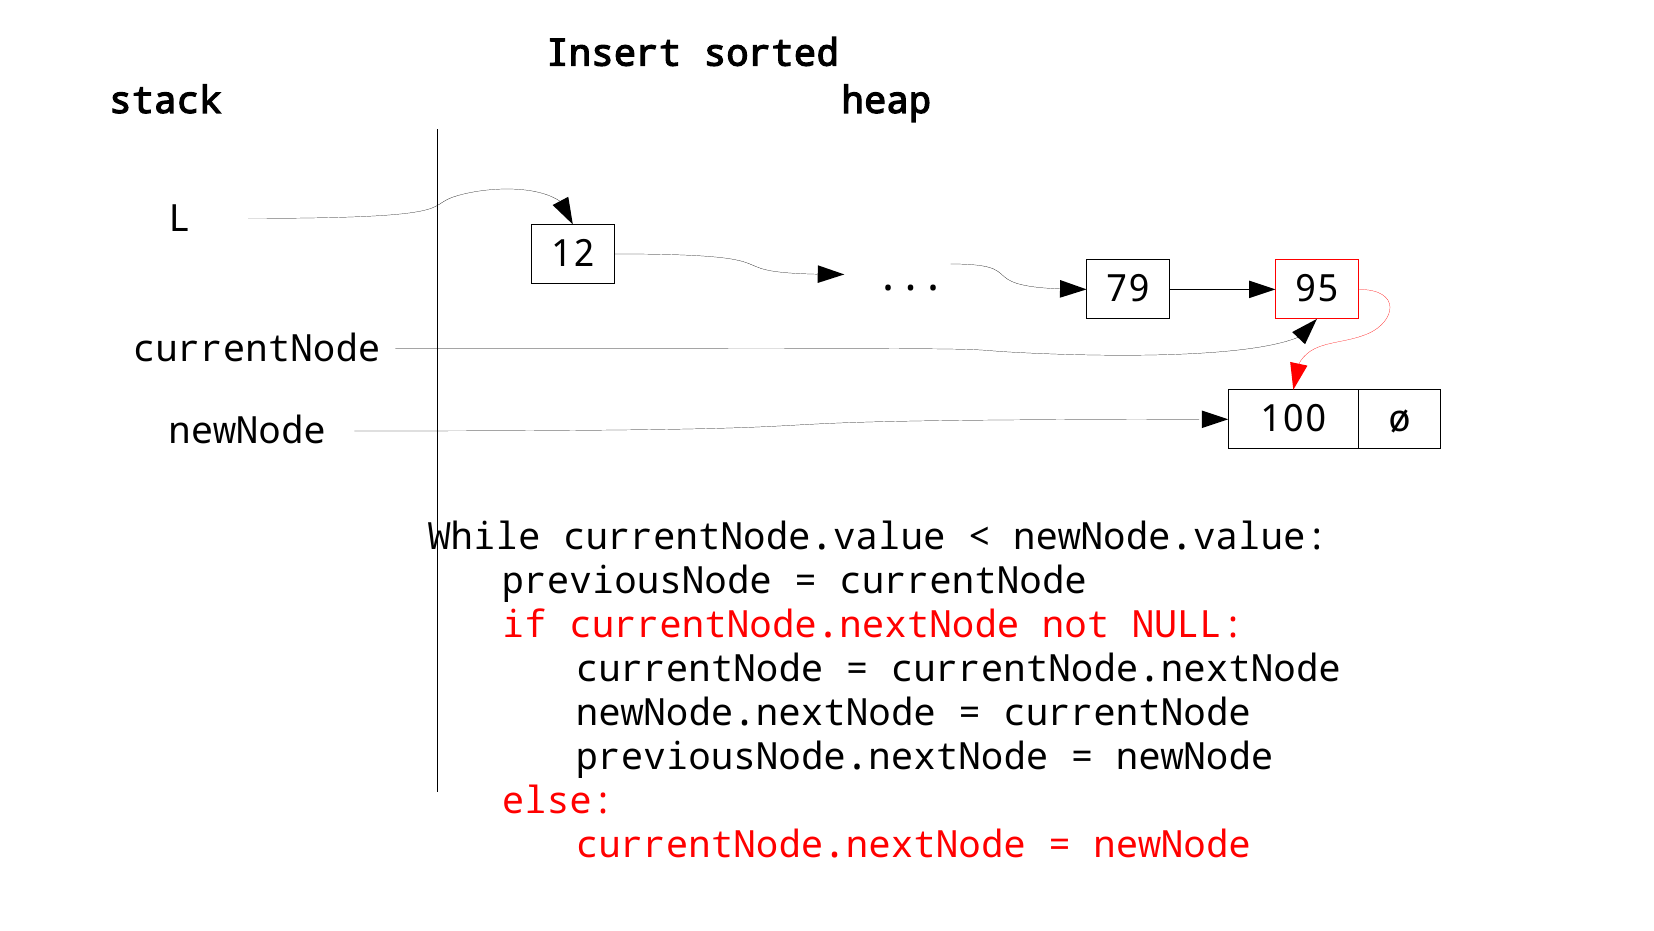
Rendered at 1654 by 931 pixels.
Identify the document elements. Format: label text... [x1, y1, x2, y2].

text_box ø [1358, 389, 1441, 449]
text_box heap [826, 70, 1040, 130]
text_box stack [94, 70, 308, 130]
text_box 79 [1086, 259, 1170, 319]
text_box newNode [153, 401, 355, 461]
text_box currentNode [118, 318, 396, 378]
text_box L [153, 188, 249, 248]
text_box ... [862, 248, 960, 307]
text_box Insert sorted [531, 23, 1028, 83]
text_box 100 [1228, 389, 1358, 449]
text_box 95 [1275, 259, 1359, 319]
text_box 12 [531, 224, 615, 284]
text_box While currentNode.value < newNode.value: previousNode = currentNode if currentNode.nextNode not NULL: currentNode = currentNode.nextNode newNode.nextNode = currentNode previousNode.nextNode = newNode else: currentNode.nextNode = newNode [413, 507, 1583, 875]
